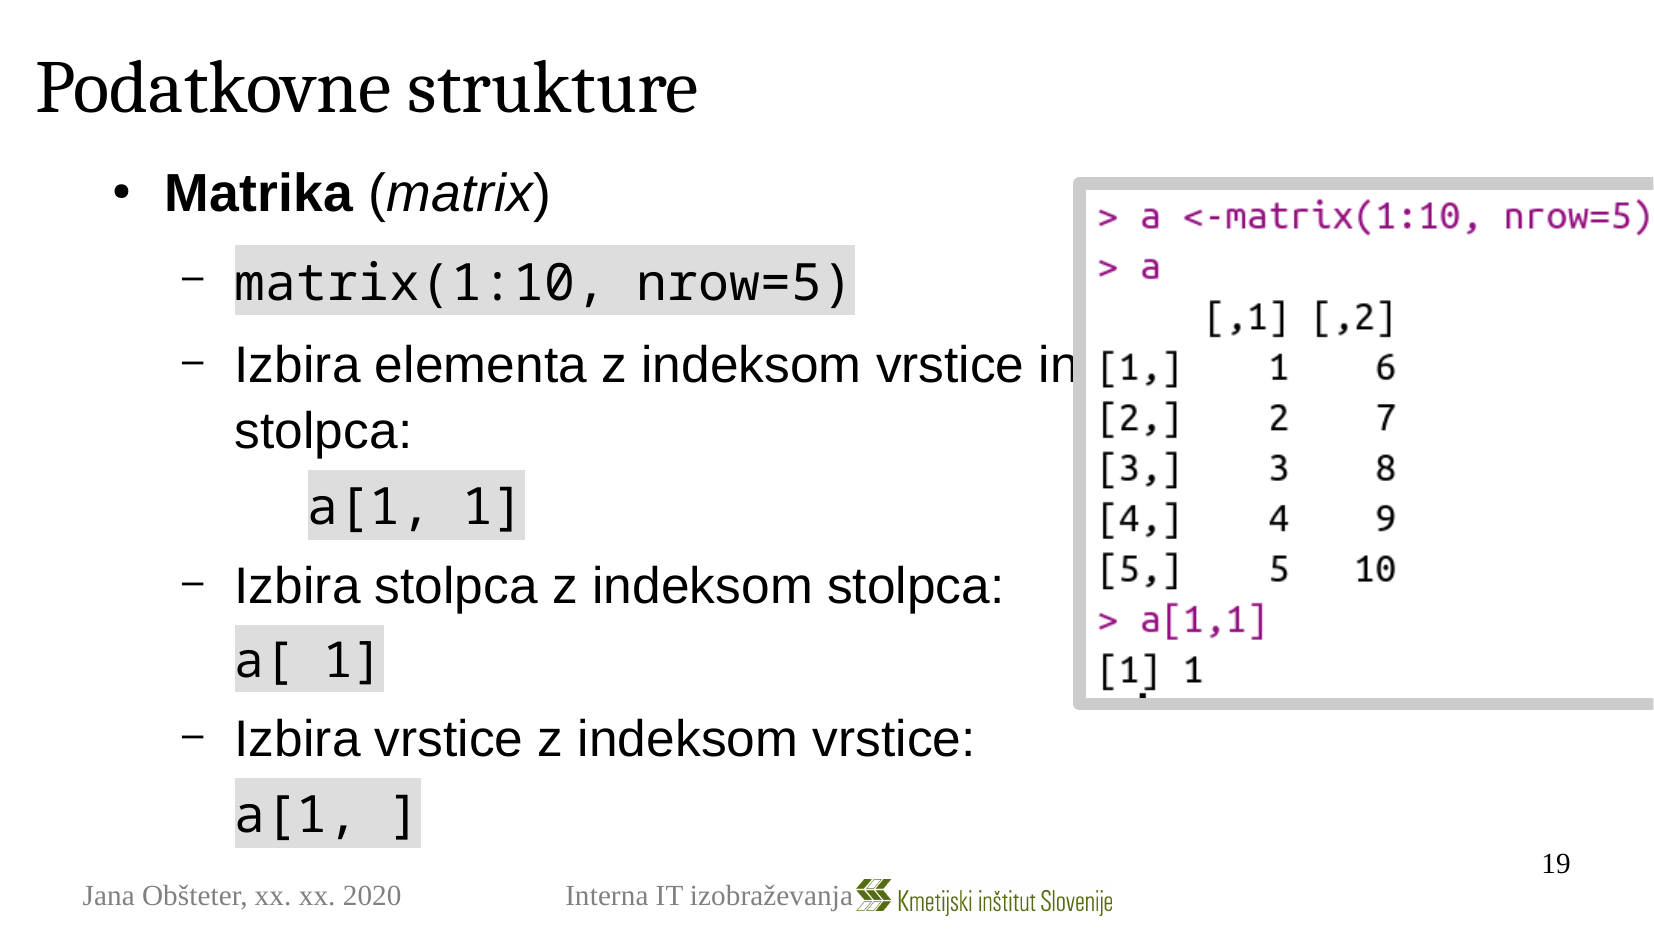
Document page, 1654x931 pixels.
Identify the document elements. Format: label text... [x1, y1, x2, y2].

list Matrika (matrix) matrix(1:10, nrow=5) Izbira elementa z indeksom vrstice in stolpca: a[1, 1] Izbira stolpca z indeksom stolpca: a[ 1] Izbira vrstice z indeksom vrstice: a[1, ] [94, 153, 1088, 851]
title Podatkovne strukture [35, 21, 1524, 154]
picture [1085, 189, 1654, 698]
picture [856, 879, 1112, 916]
